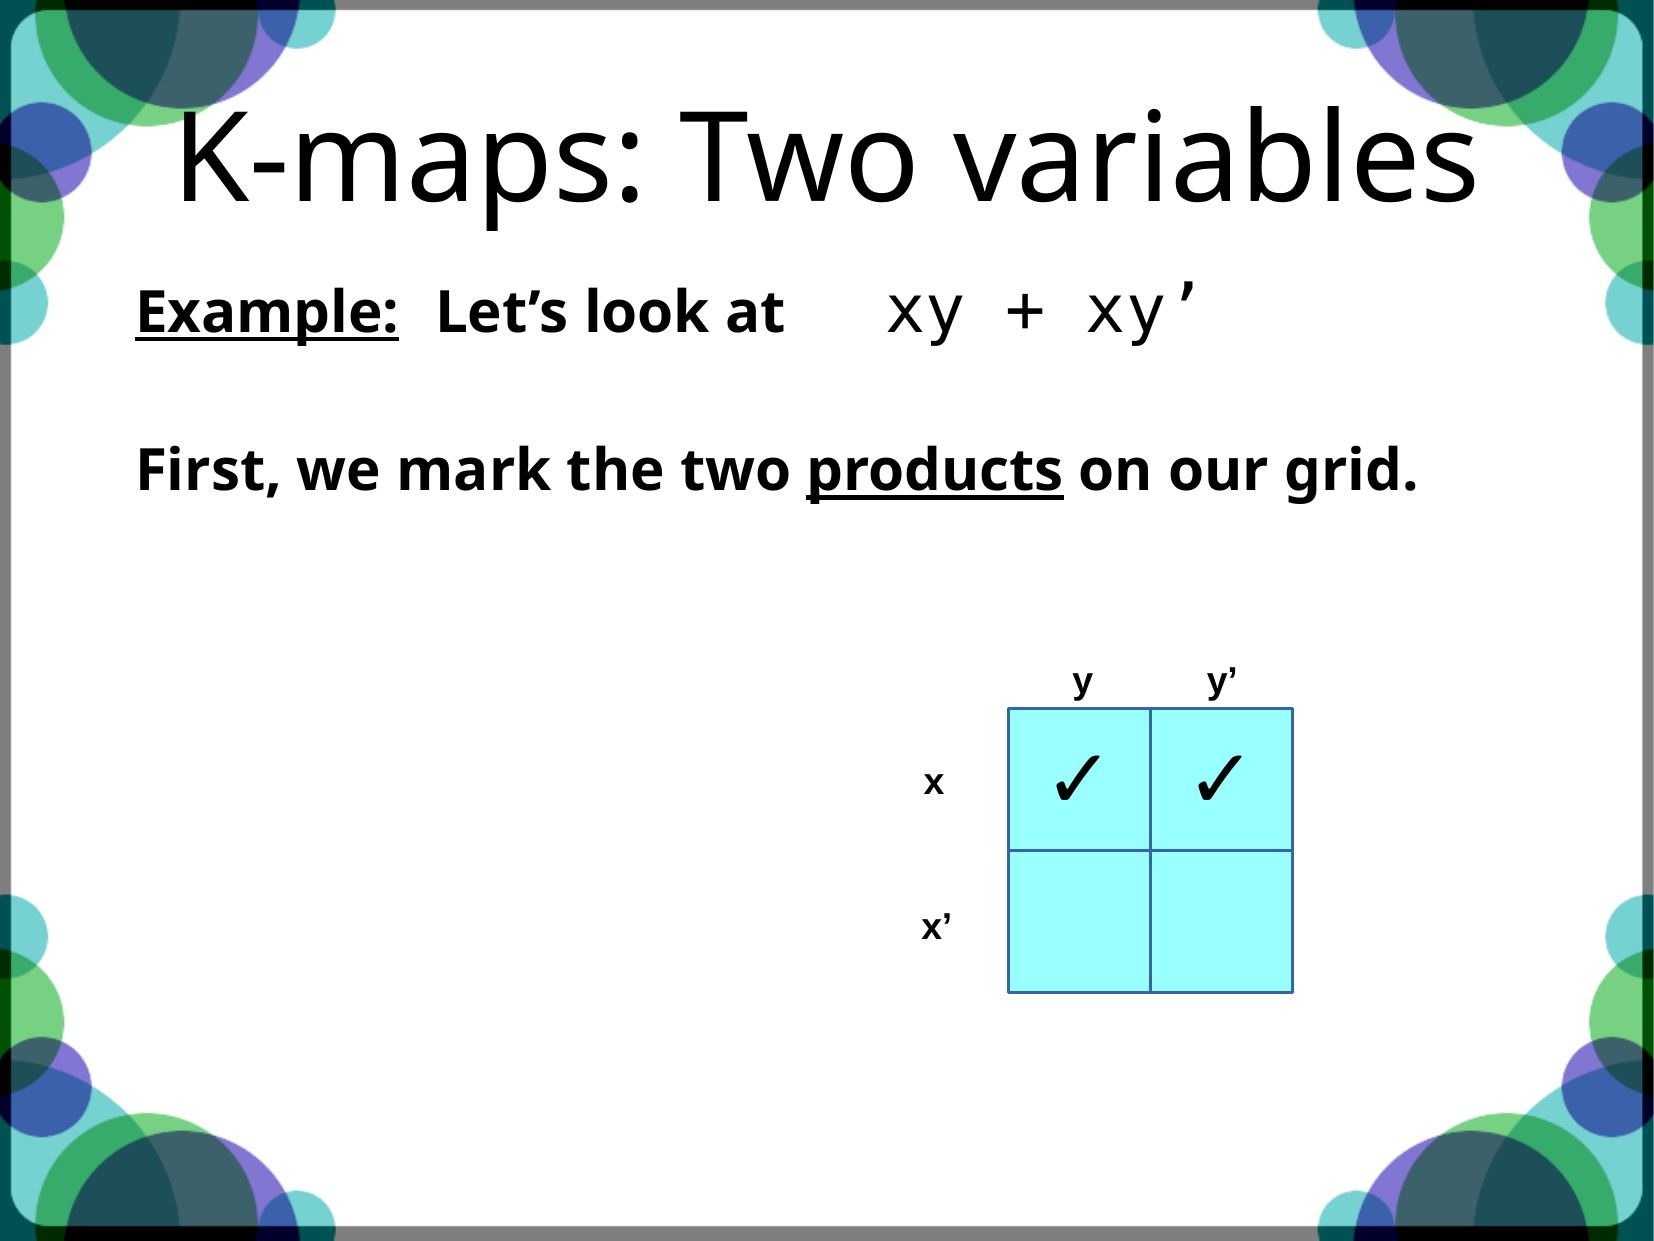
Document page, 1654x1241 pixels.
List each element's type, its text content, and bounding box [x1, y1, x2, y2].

text_box Example: Let’s look at xy + xy’ First, we mark the two products on our grid. [135, 270, 1531, 943]
picture [0, 0, 1654, 1241]
text_box x’ [901, 853, 973, 999]
text_box [1008, 850, 1293, 993]
text_box x [895, 710, 973, 853]
text_box ✓ [1008, 708, 1150, 850]
text_box y’ [1150, 651, 1295, 709]
text_box y [1008, 651, 1150, 708]
text_box ✓ [1150, 708, 1293, 850]
title K-maps: Two variables [82, 49, 1571, 257]
